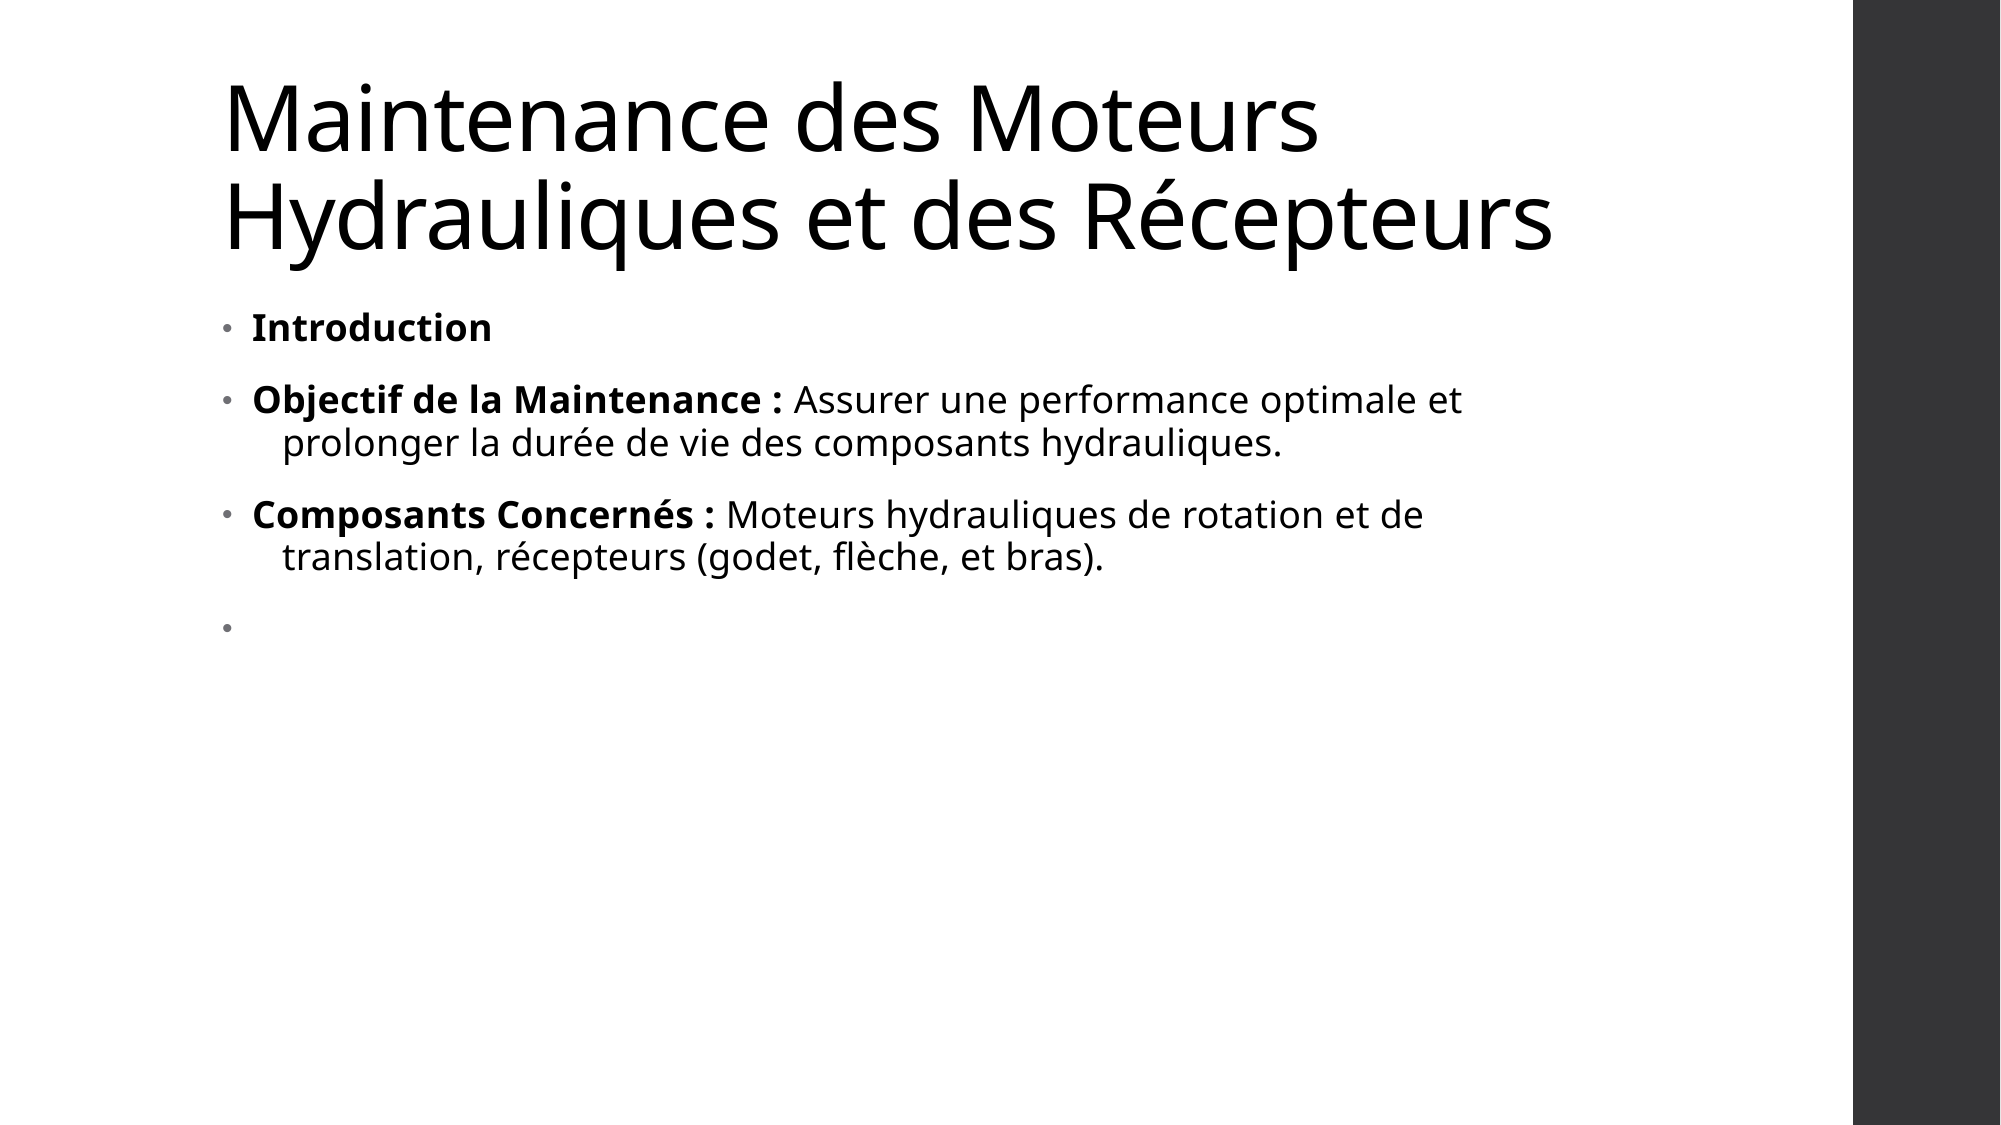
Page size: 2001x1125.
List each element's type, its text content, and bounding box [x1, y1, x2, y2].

title Maintenance des Moteurs Hydrauliques et des Récepteurs [206, 60, 1797, 278]
list Introduction Objectif de la Maintenance : Assurer une performance optimale et prolonger la durée de vie des composants hydrauliques. Composants Concernés : Moteurs hydrauliques de rotation et de translation, récepteurs (godet, flèche, et bras). [206, 299, 1617, 1014]
